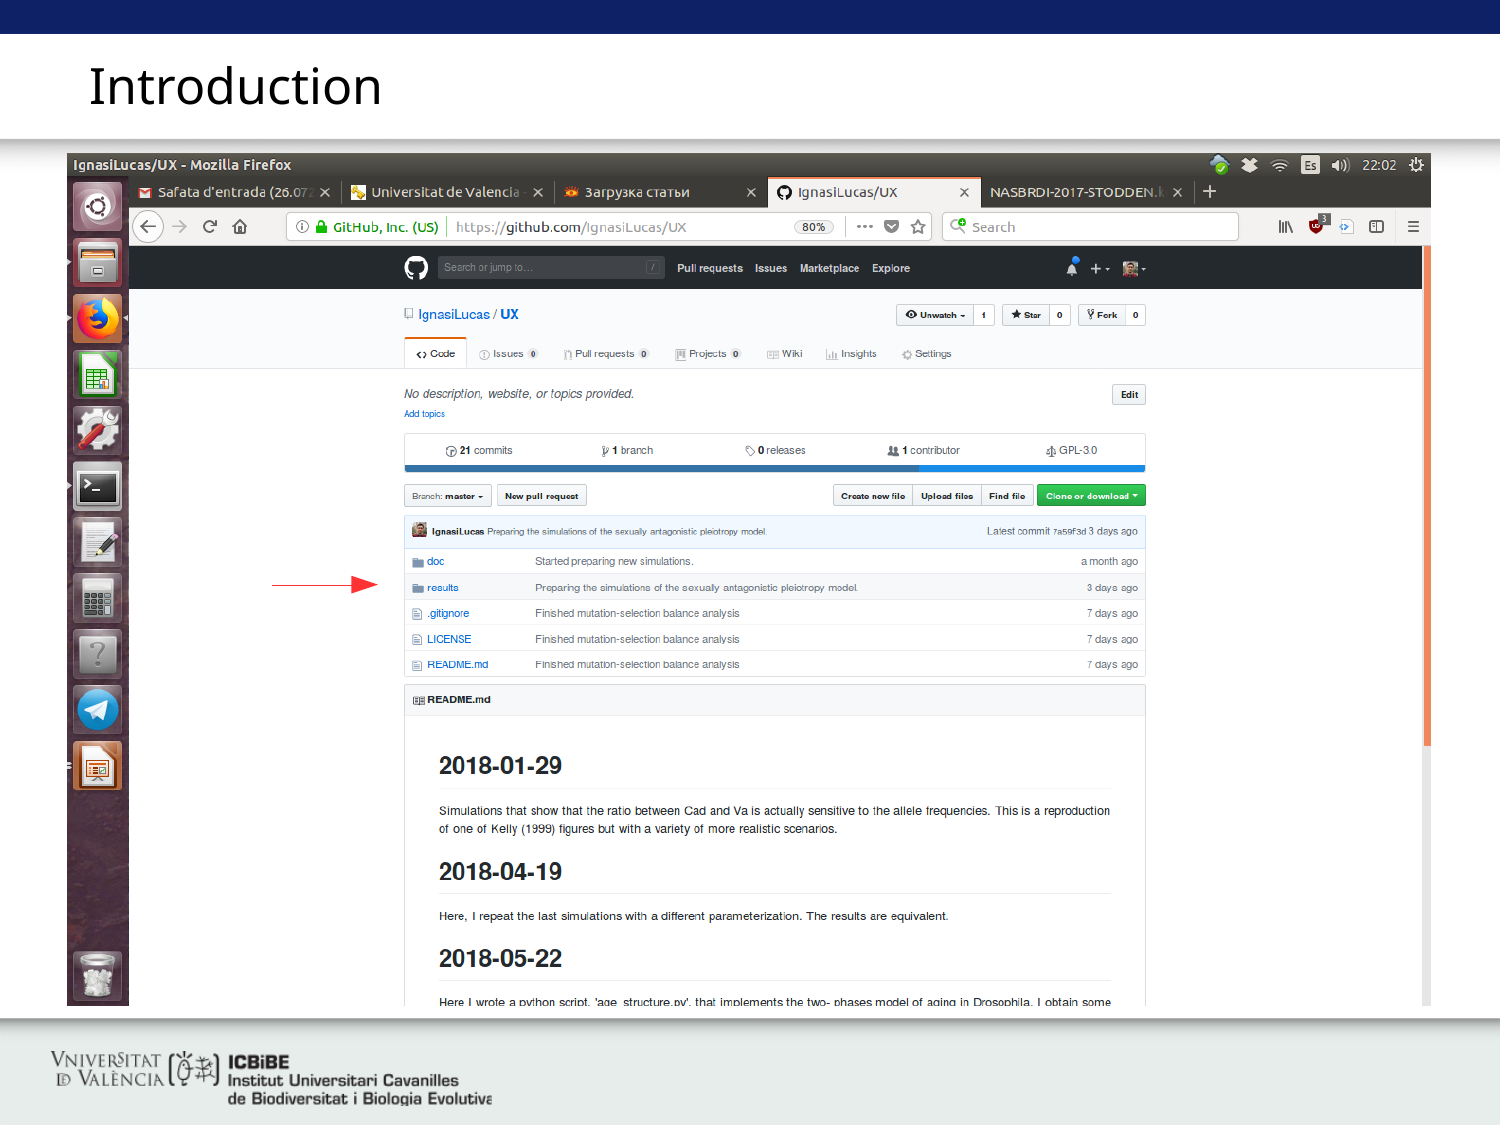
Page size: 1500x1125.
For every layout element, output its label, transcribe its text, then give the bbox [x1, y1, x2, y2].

list Introduction [75, 47, 825, 110]
picture [0, 1018, 1500, 1125]
picture [0, 0, 1500, 1006]
